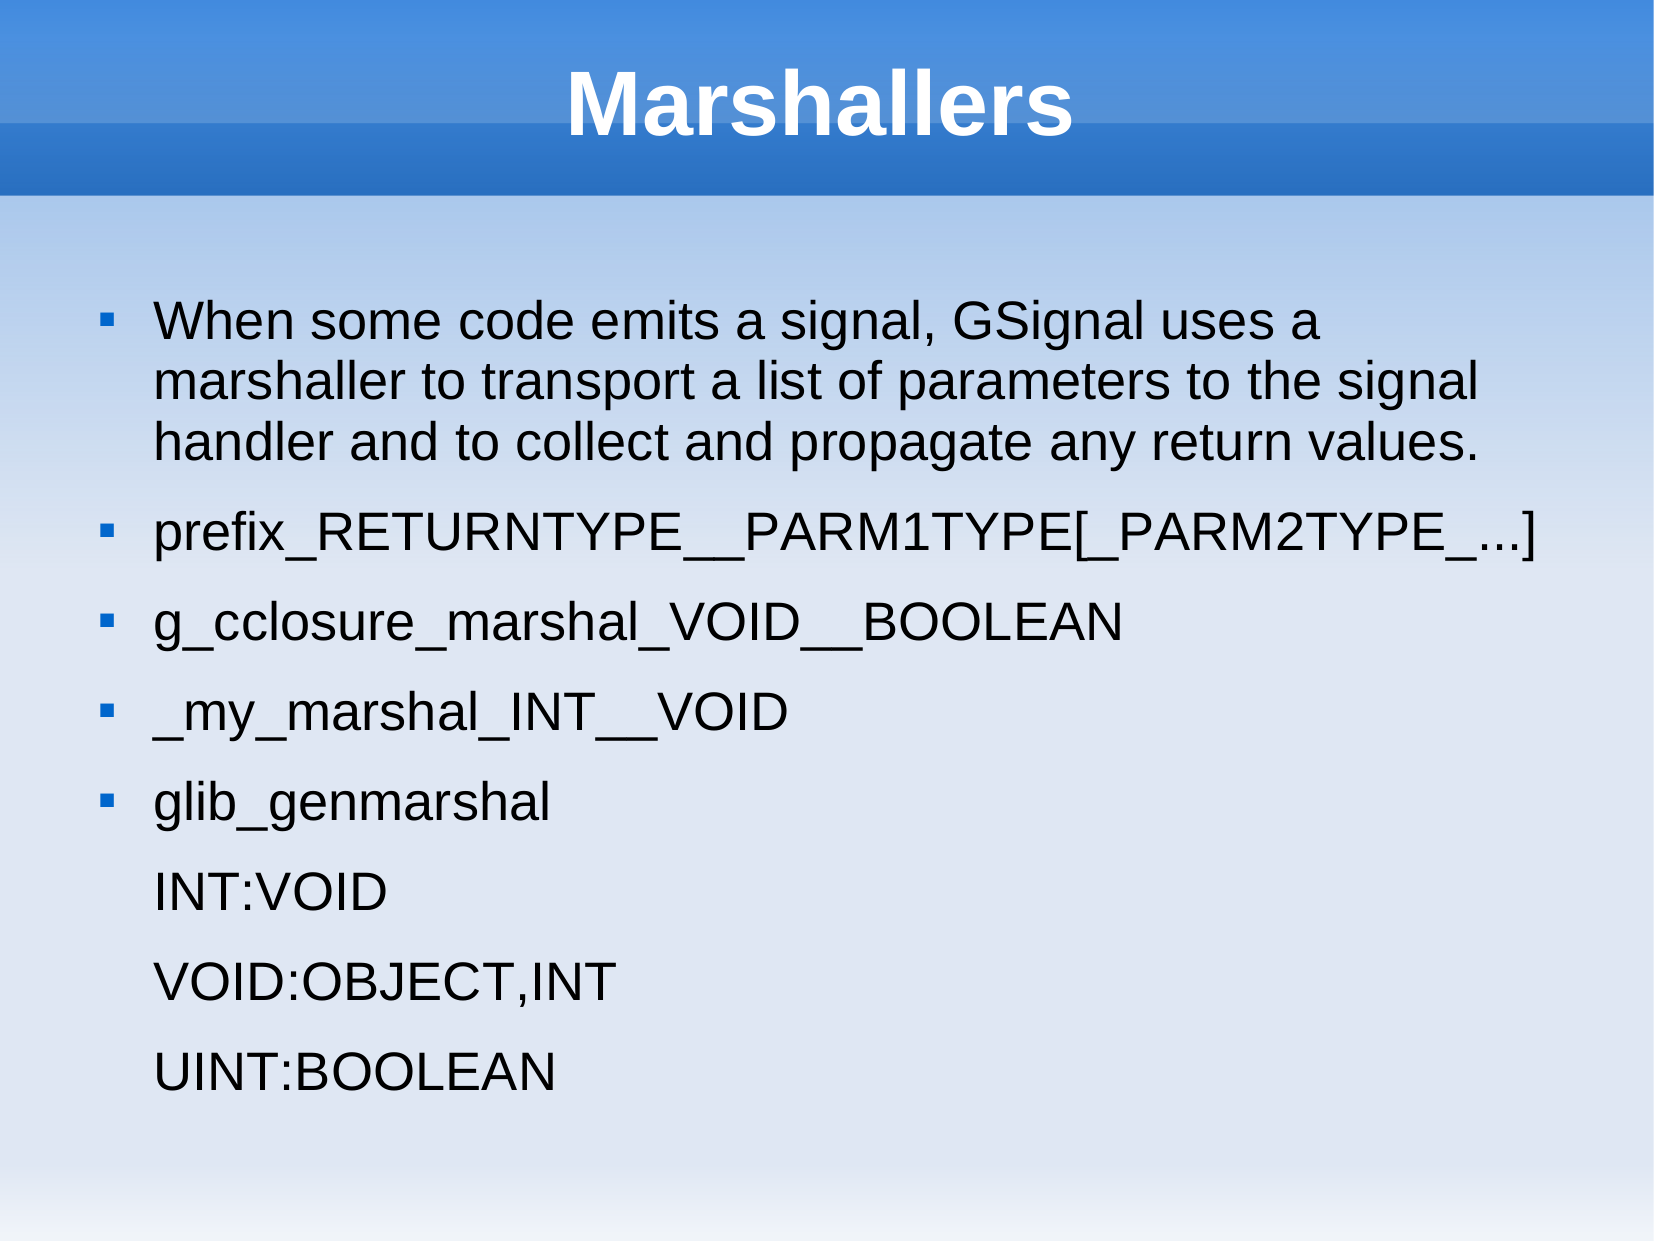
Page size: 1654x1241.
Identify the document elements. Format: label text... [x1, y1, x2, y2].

picture [0, 0, 1654, 1241]
list When some code emits a signal, GSignal uses a marshaller to transport a list of parameters to the signal handler and to collect and propagate any return values. prefix_RETURNTYPE__PARM1TYPE[_PARM2TYPE_...] g_cclosure_marshal_VOID__BOOLEAN _my_marshal_INT__VOID glib_genmarshal INT:VOID VOID:OBJECT,INT UINT:BOOLEAN [82, 290, 1571, 1103]
title Marshallers [76, 7, 1565, 200]
